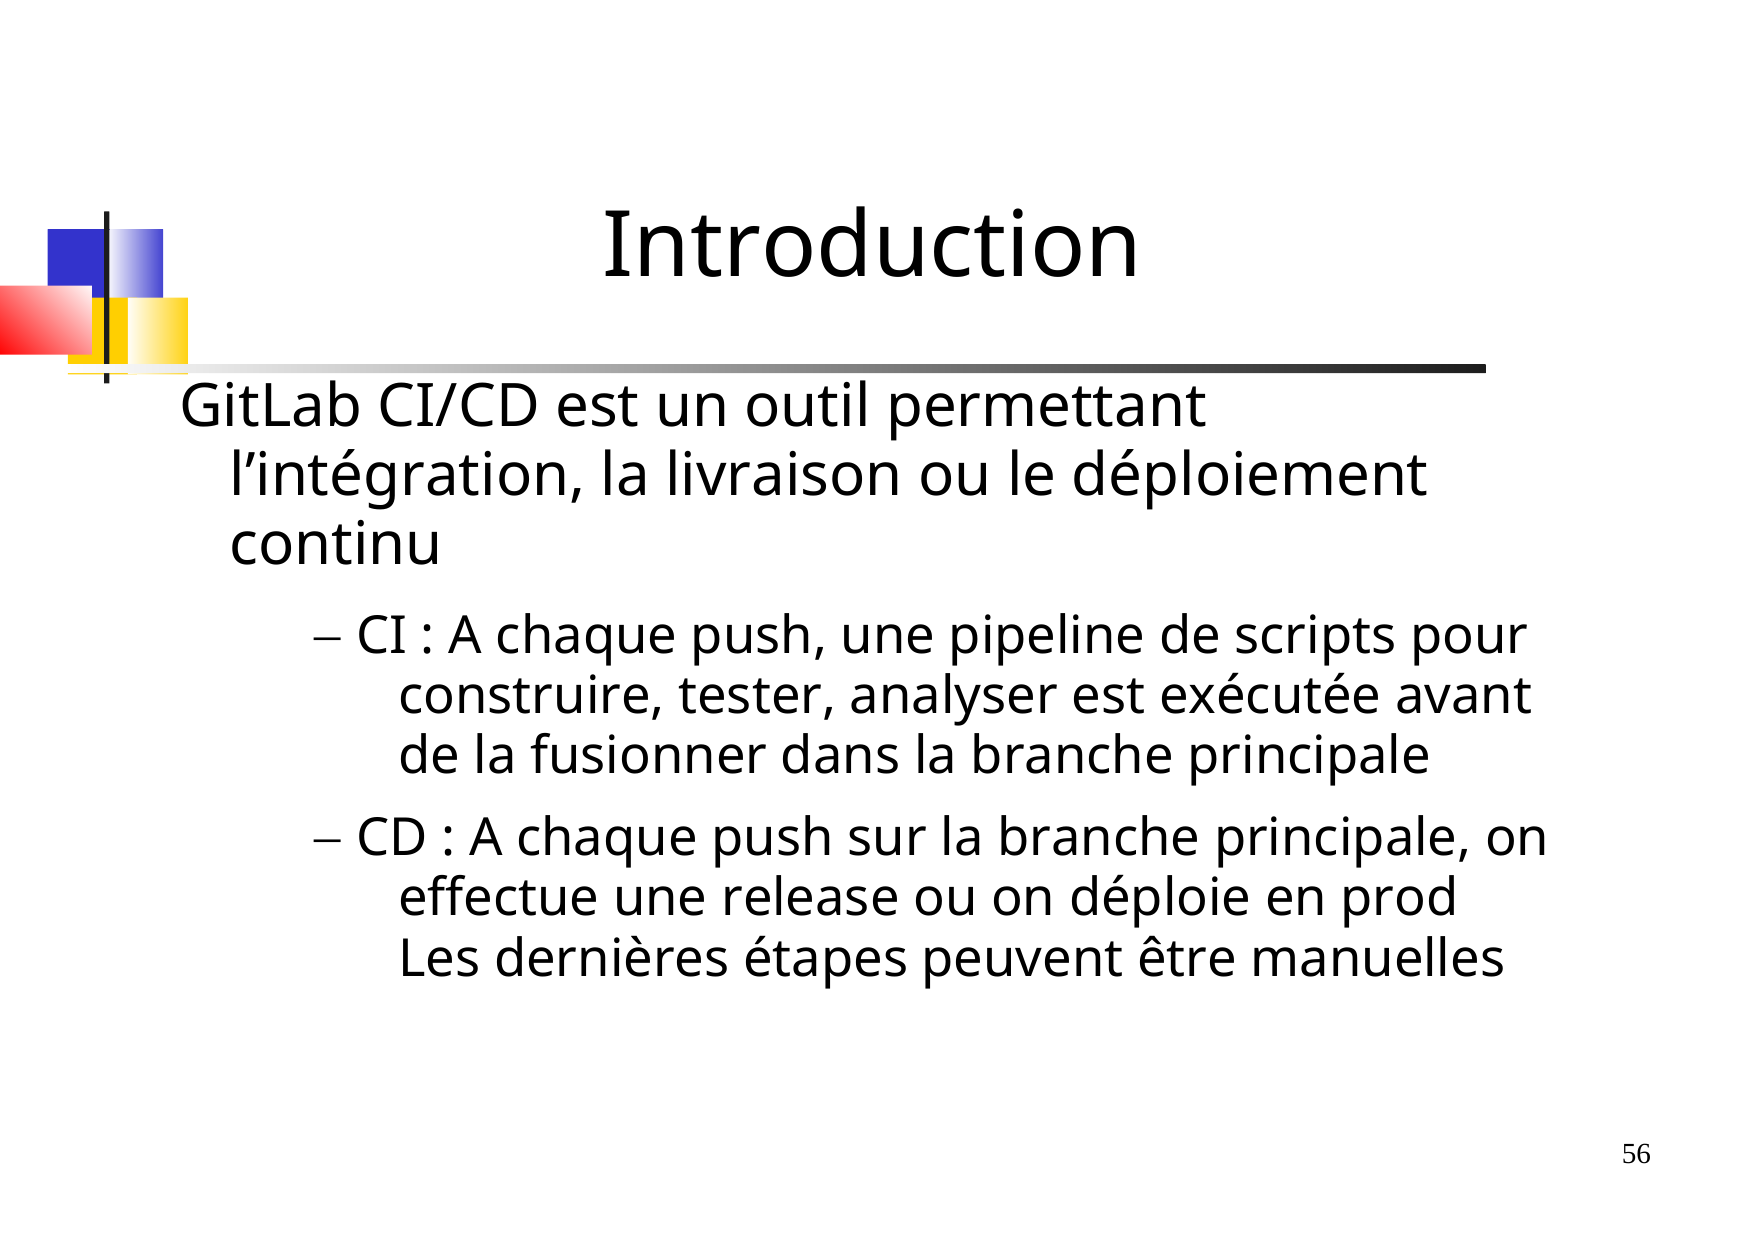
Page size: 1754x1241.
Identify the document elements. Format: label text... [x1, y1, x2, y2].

title Introduction [179, 139, 1567, 351]
list GitLab CI/CD est un outil permettant l’intégration, la livraison ou le déploiement continu CI : A chaque push, une pipeline de scripts pour construire, tester, analyser est exécutée avant de la fusionner dans la branche principale CD : A chaque push sur la branche principale, on effectue une release ou on déploie en prod Les dernières étapes peuvent être manuelles [179, 371, 1567, 1091]
